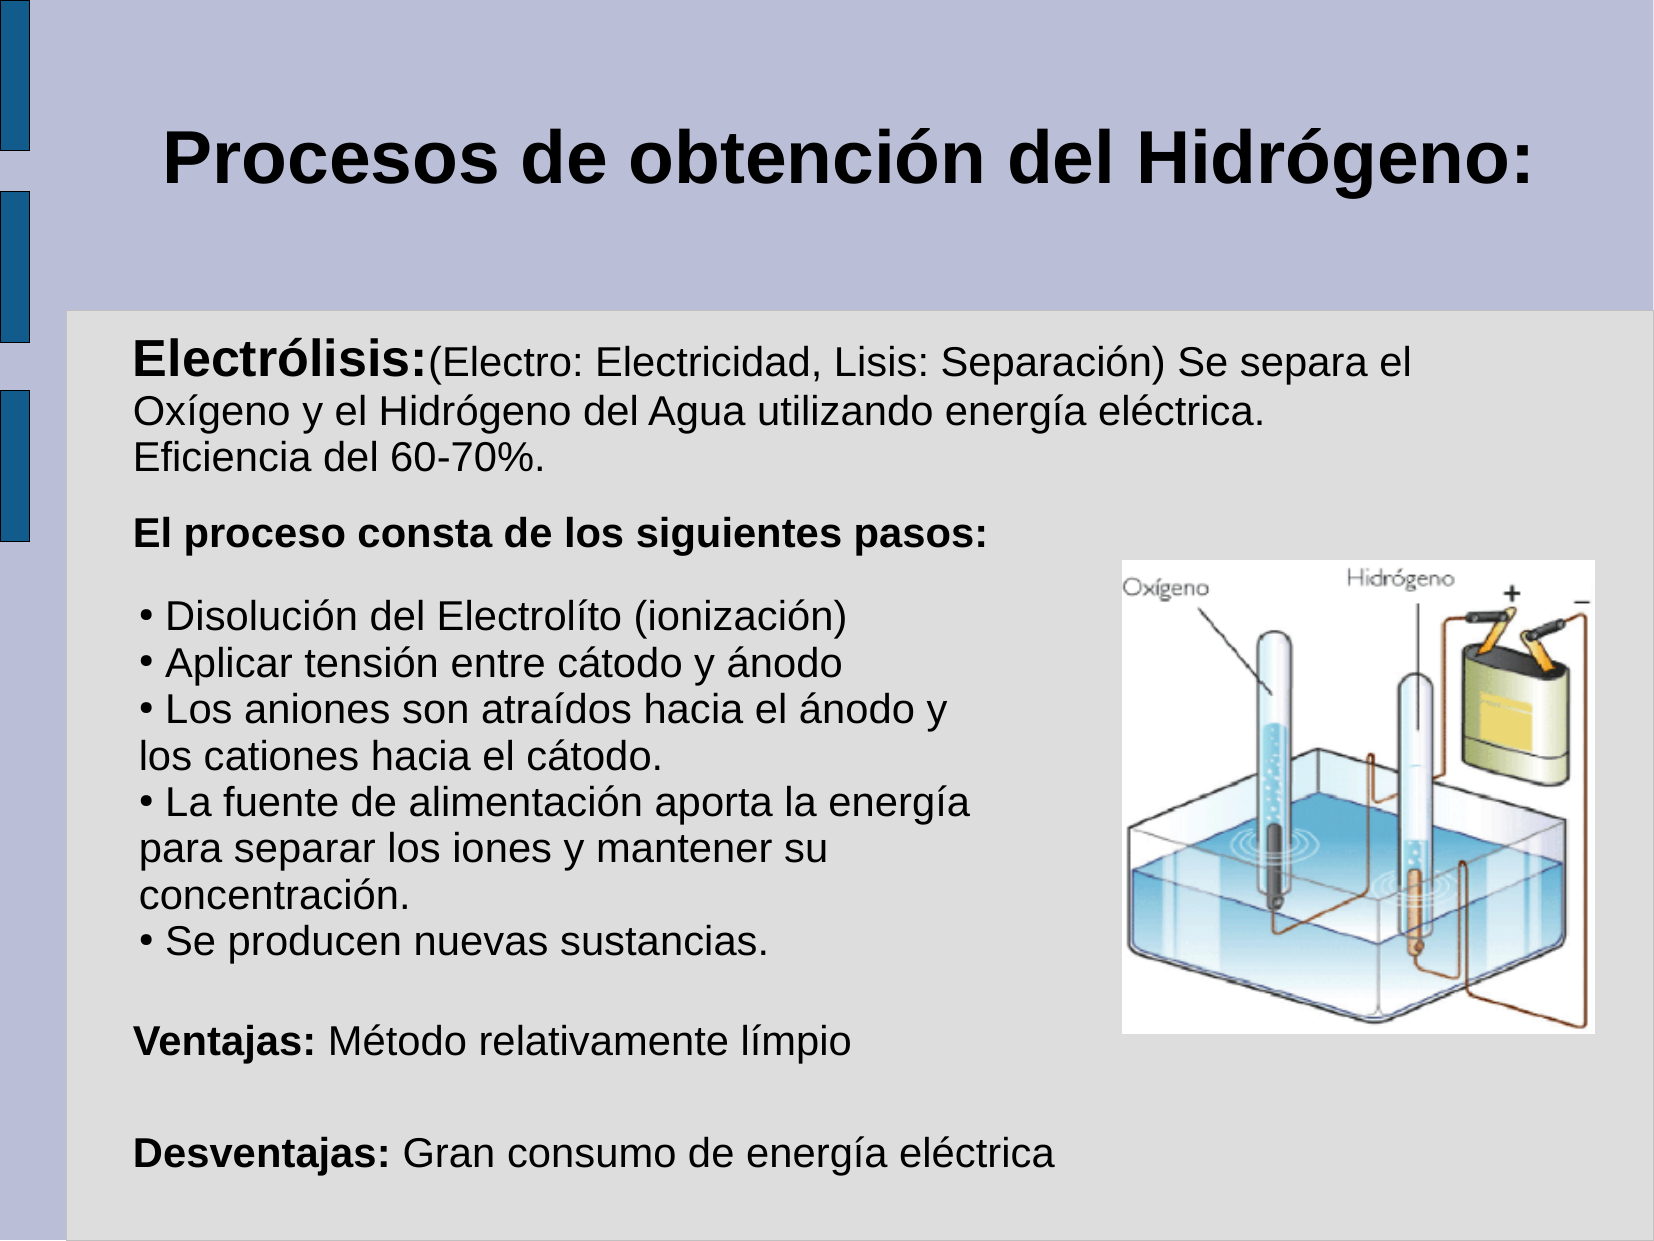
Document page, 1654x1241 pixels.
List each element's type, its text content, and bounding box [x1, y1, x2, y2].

picture [1122, 560, 1595, 1034]
text_box Procesos de obtención del Hidrógeno: [147, 107, 1625, 207]
text_box El proceso consta de los siguientes pasos: [118, 501, 1004, 591]
text_box Desventajas: Gran consumo de energía eléctrica [118, 1122, 1123, 1211]
text_box Electrólisis:(Electro: Electricidad, Lisis: Separación) Se separa el Oxígeno y el Hidrógeno del Agua utilizando energía eléctrica. Eficiencia del 60-70%. [118, 322, 1447, 490]
text_box Disolución del Electrolíto (ionización) Aplicar tensión entre cátodo y ánodo Los aniones son atraídos hacia el ánodo y los cationes hacia el cátodo. La fuente de alimentación aporta la energía para separar los iones y mantener su concentración. Se producen nuevas sustancias. [124, 585, 1010, 975]
text_box Ventajas: Método relativamente límpio [118, 1009, 1004, 1099]
